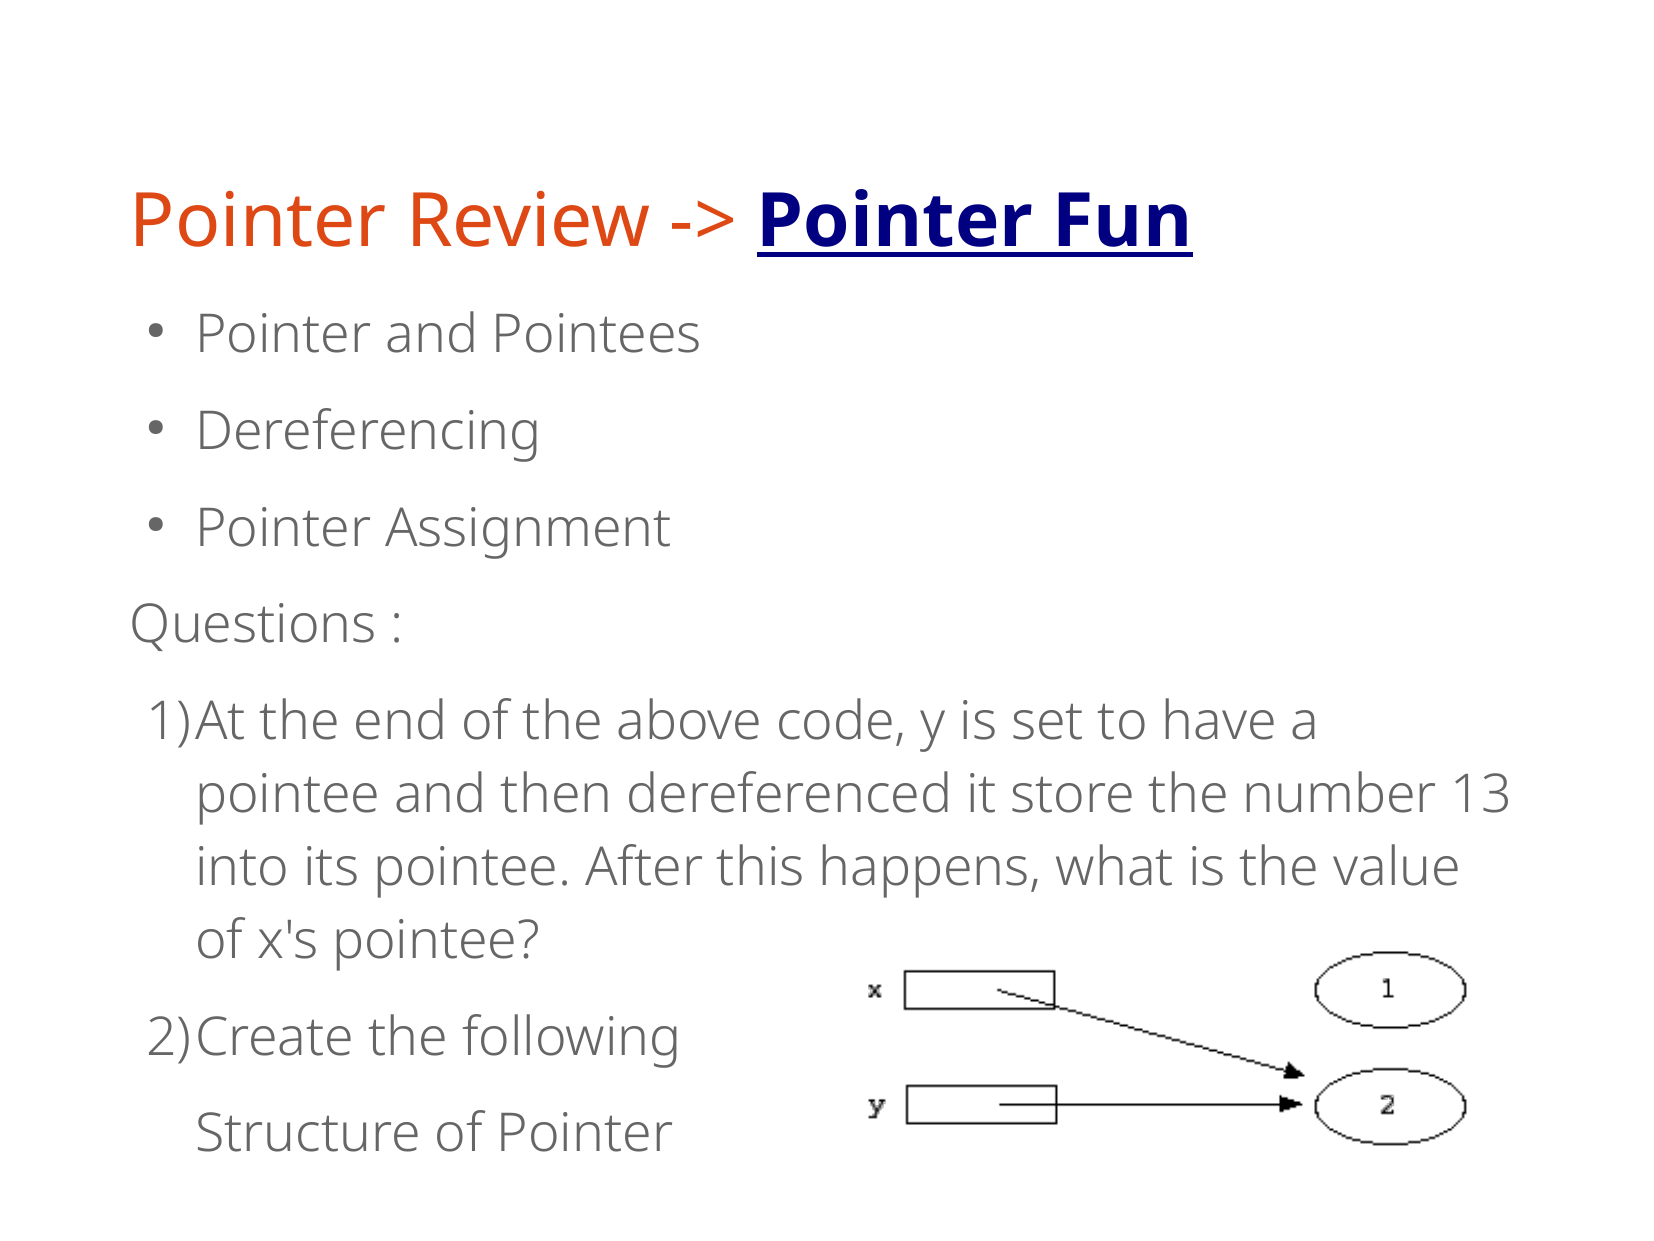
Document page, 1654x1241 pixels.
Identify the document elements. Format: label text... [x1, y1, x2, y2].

picture [865, 950, 1473, 1152]
list Pointer and Pointees Dereferencing Pointer Assignment Questions : At the end of the above code, y is set to have a pointee and then dereferenced it store the number 13 into its pointee. After this happens, what is the value of x's pointee? Create the following Structure of Pointer [129, 295, 1518, 1170]
title Pointer Review -> Pointer Fun [129, 153, 1518, 281]
